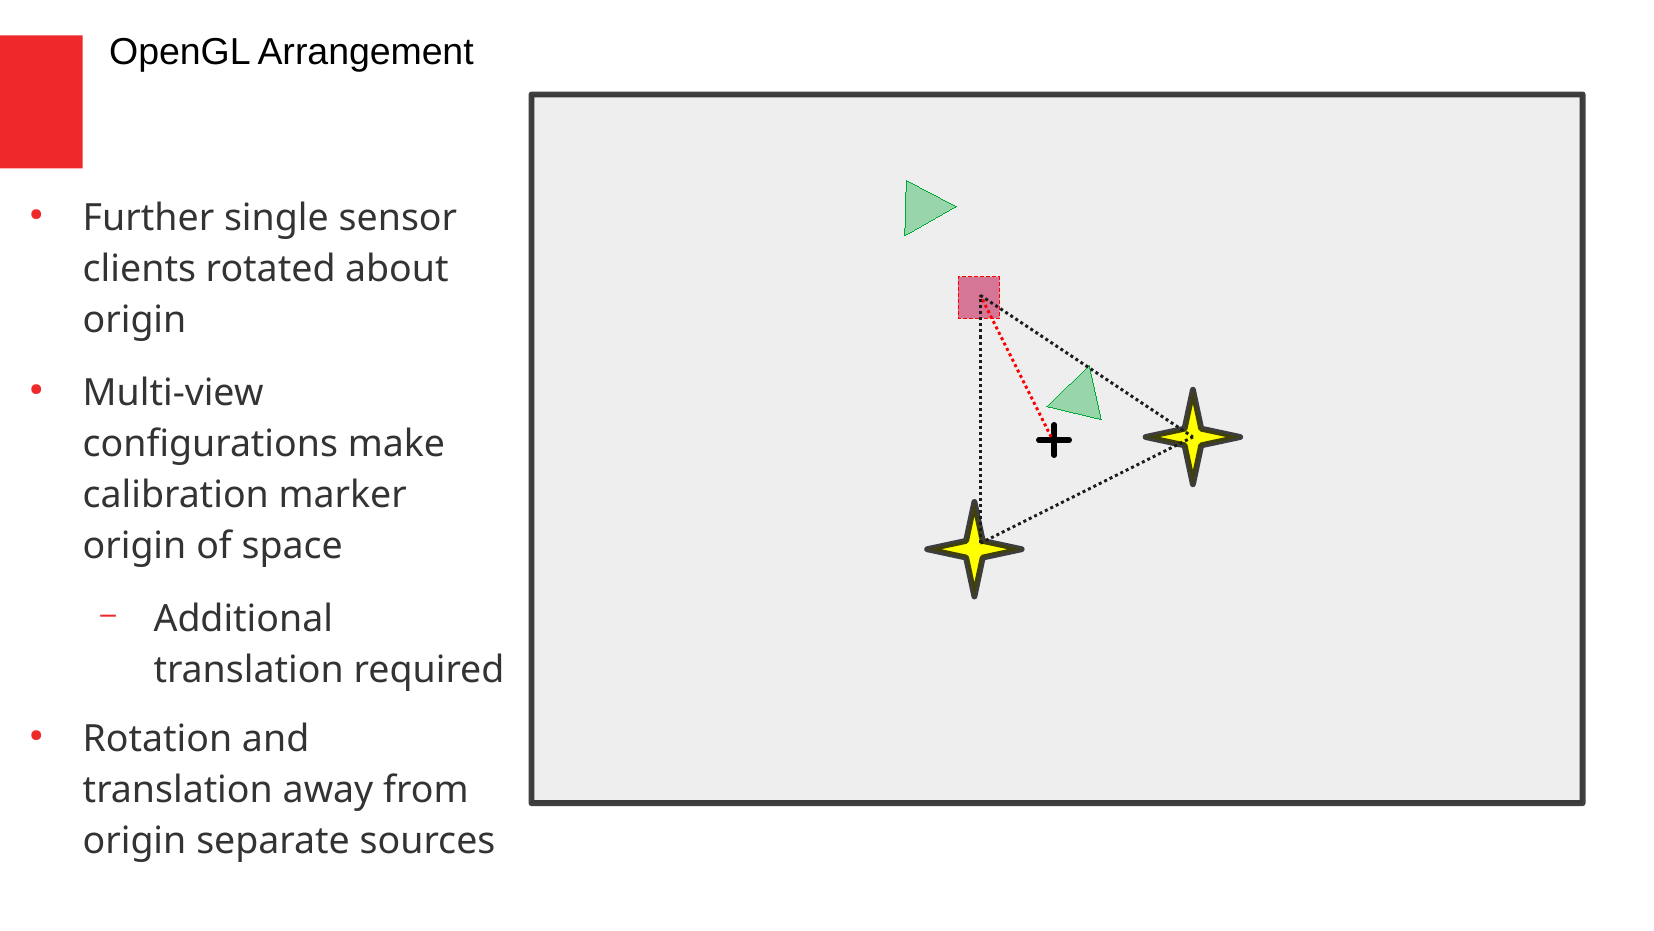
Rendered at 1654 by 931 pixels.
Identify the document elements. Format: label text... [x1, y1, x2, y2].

text_box OpenGL Arrangement [94, 23, 508, 95]
list Further single sensor clients rotated about origin Multi-view configurations make calibration marker origin of space Additional translation required Rotation and translation away from origin separate sources [11, 190, 508, 863]
text_box [531, 94, 1583, 804]
